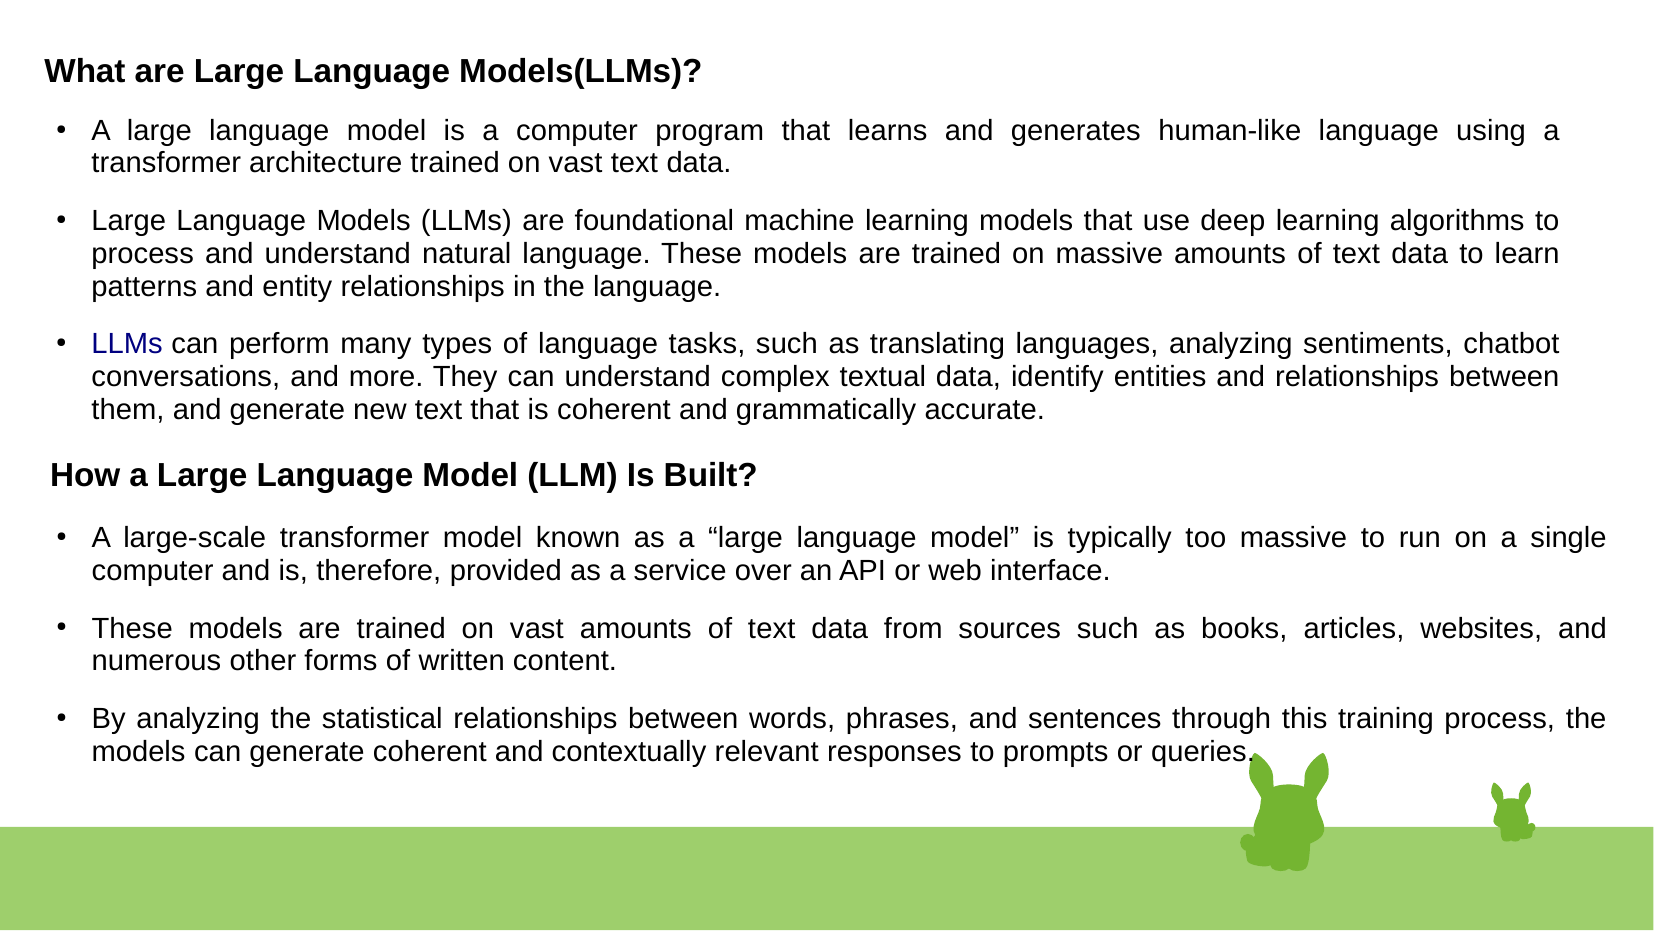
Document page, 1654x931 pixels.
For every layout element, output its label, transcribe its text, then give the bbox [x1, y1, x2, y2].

text_box What are Large Language Models(LLMs)? [29, 45, 1027, 148]
text_box A large language model is a computer program that learns and generates human-like language using a transformer architecture trained on vast text data. Large Language Models (LLMs) are foundational machine learning models that use deep learning algorithms to process and understand natural language. These models are trained on massive amounts of text data to learn patterns and entity relationships in the language. LLMs can perform many types of language tasks, such as translating languages, analyzing sentiments, chatbot conversations, and more. They can understand complex textual data, identify entities and relationships between them, and generate new text that is coherent and grammatically accurate. [41, 106, 1577, 402]
text_box A large-scale transformer model known as a “large language model” is typically too massive to run on a single computer and is, therefore, provided as a service over an API or web interface. These models are trained on vast amounts of text data from sources such as books, articles, websites, and numerous other forms of written content. By analyzing the statistical relationships between words, phrases, and sentences through this training process, the models can generate coherent and contextually relevant responses to prompts or queries. [41, 513, 1625, 780]
text_box How a Large Language Model (LLM) Is Built? [35, 449, 774, 550]
